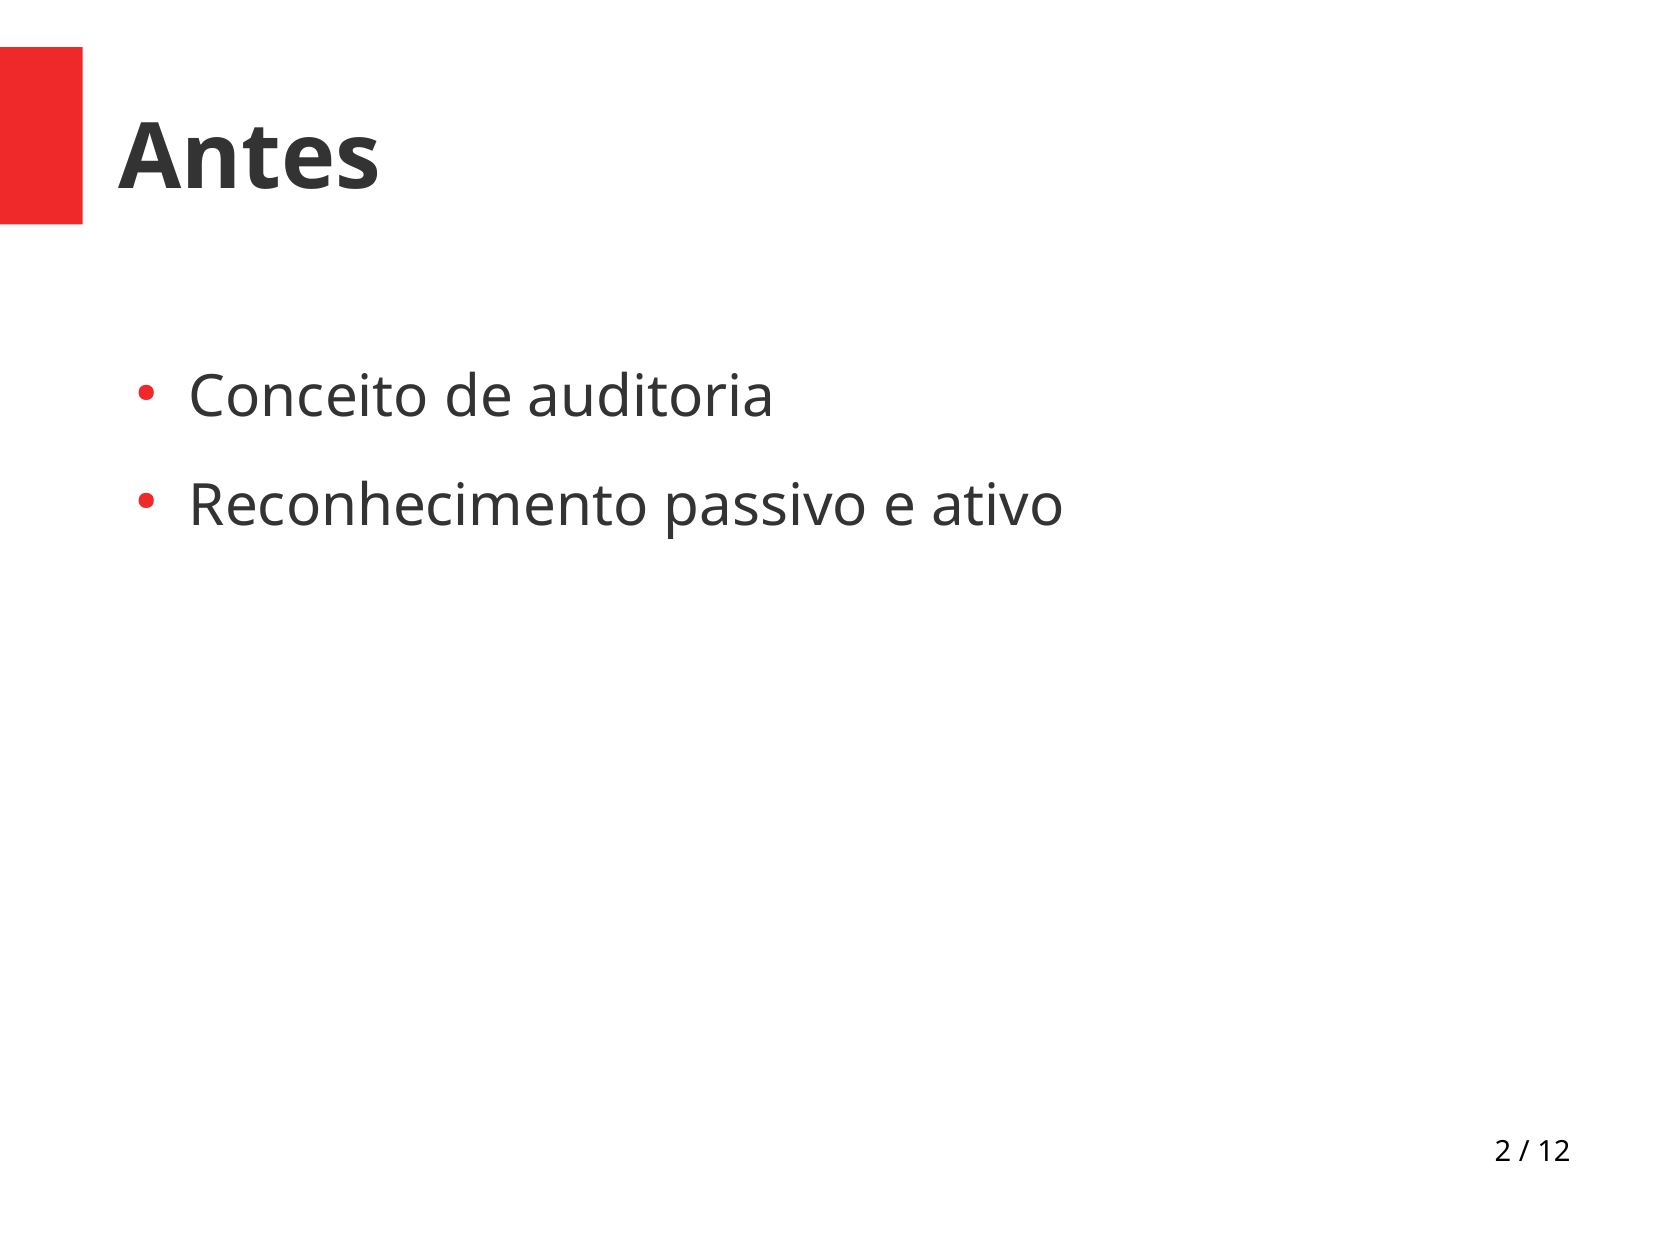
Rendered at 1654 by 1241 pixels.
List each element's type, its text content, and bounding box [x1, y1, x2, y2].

list Conceito de auditoria Reconhecimento passivo e ativo [118, 354, 1536, 1074]
title Antes [118, 49, 1571, 257]
